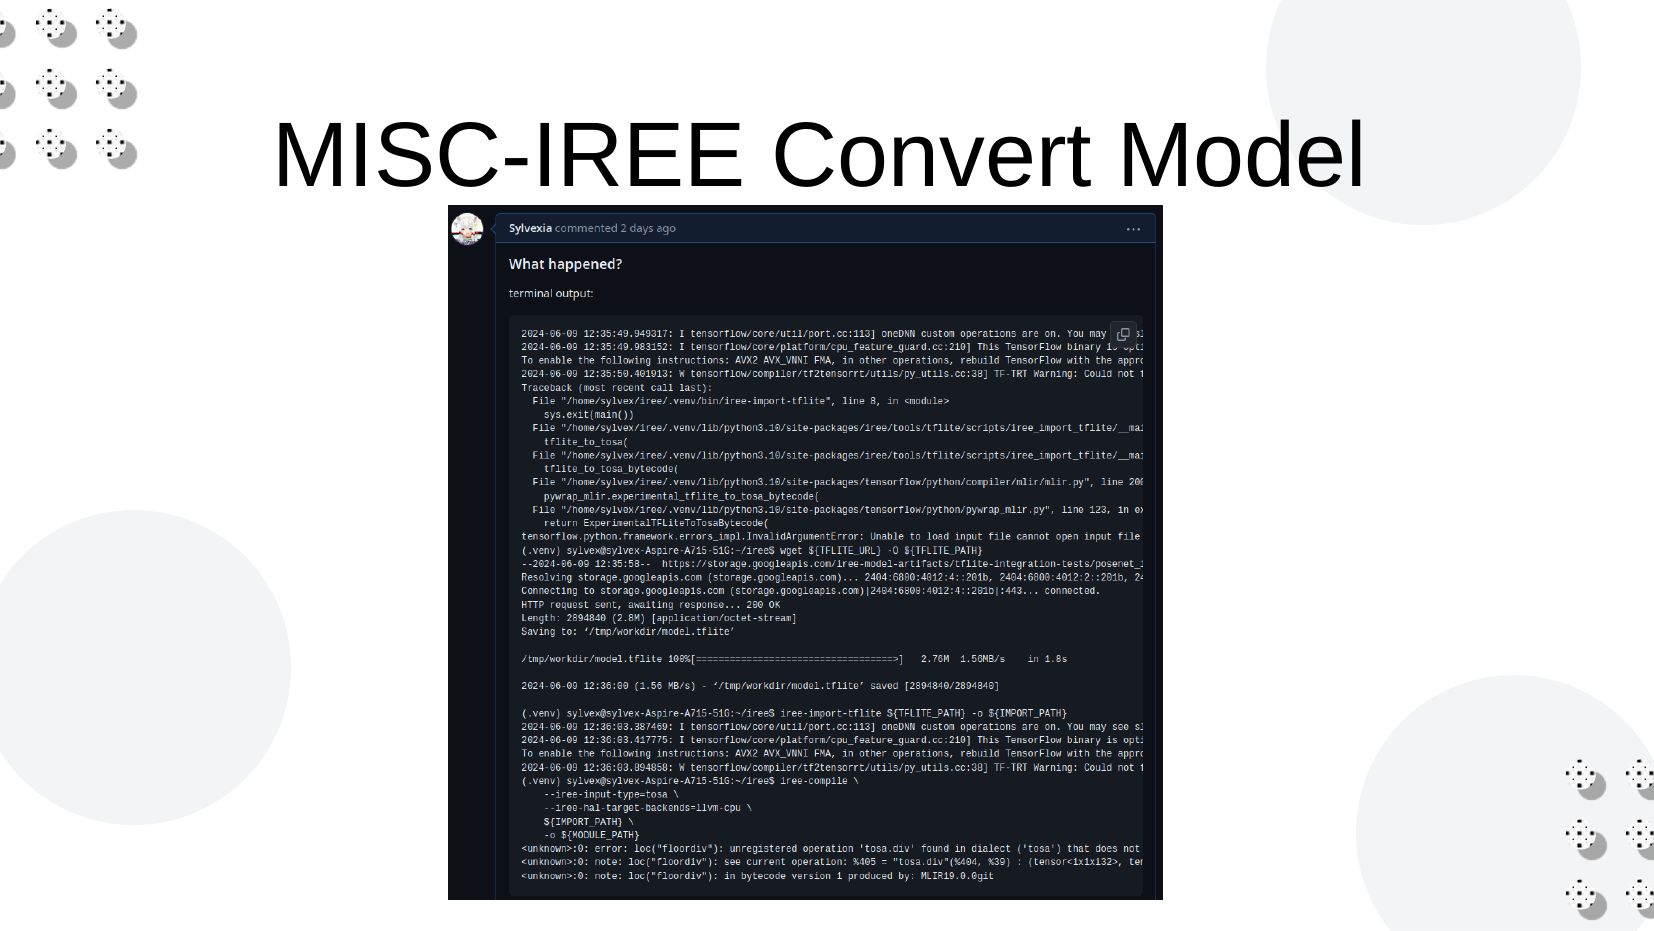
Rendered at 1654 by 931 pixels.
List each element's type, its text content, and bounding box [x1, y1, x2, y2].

picture [1565, 819, 1596, 850]
picture [1625, 879, 1654, 910]
picture [35, 128, 67, 159]
picture [1565, 879, 1596, 910]
title MISC-IREE Convert Model [76, 76, 1565, 233]
picture [0, 71, 6, 96]
picture [1565, 759, 1596, 790]
picture [35, 8, 66, 39]
picture [98, 68, 124, 76]
picture [0, 11, 6, 36]
picture [35, 68, 66, 99]
picture [95, 8, 126, 39]
picture [448, 205, 1163, 901]
picture [0, 131, 7, 156]
picture [1625, 759, 1654, 790]
picture [1625, 819, 1654, 850]
